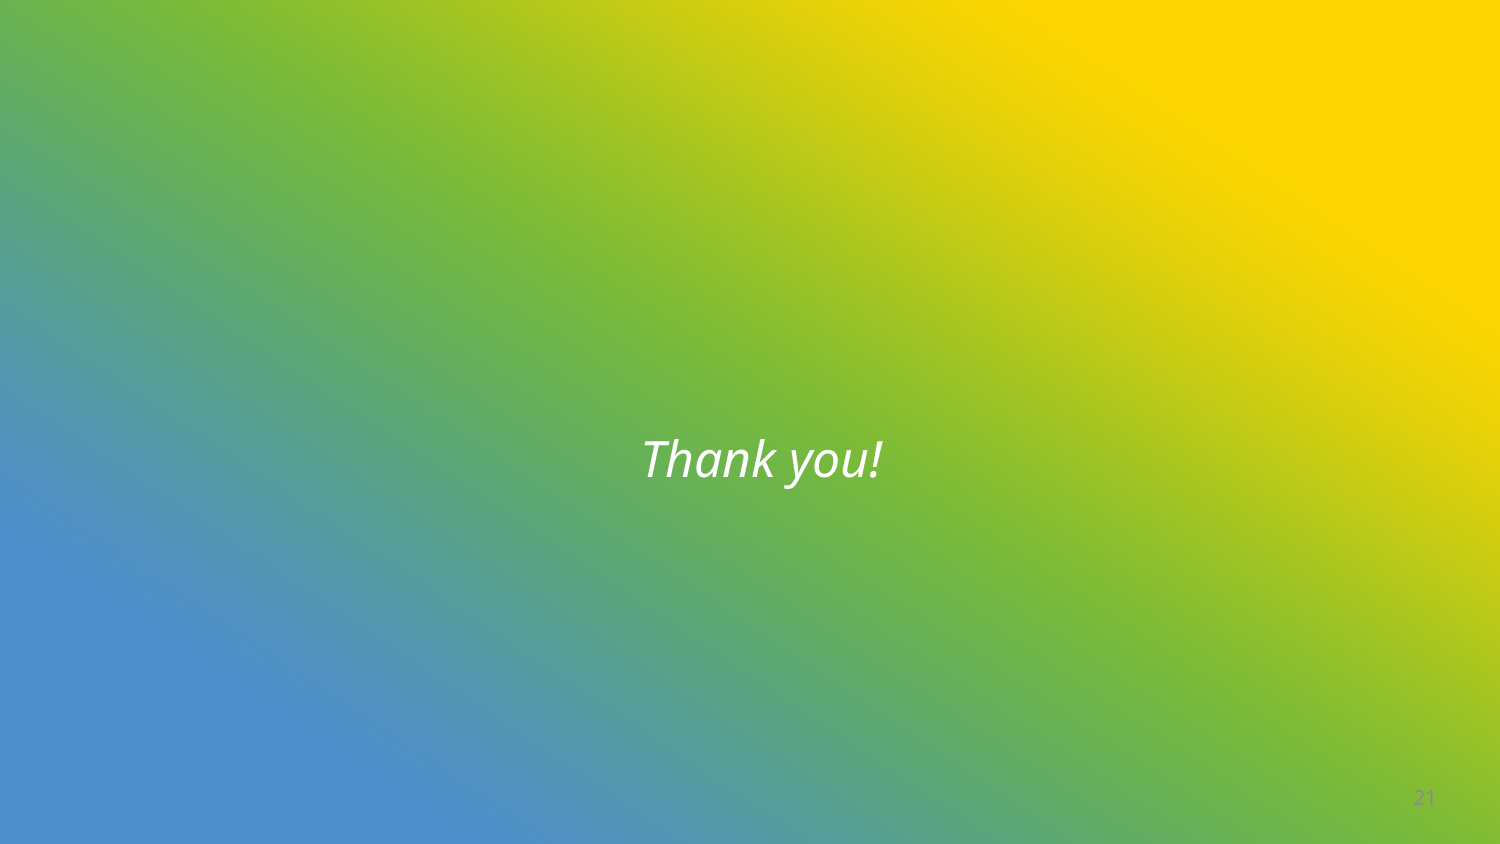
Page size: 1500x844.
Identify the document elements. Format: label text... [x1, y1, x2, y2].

list Thank you! [200, 310, 1323, 488]
picture [0, 0, 1500, 844]
slide_number 6 [1240, 767, 1437, 813]
